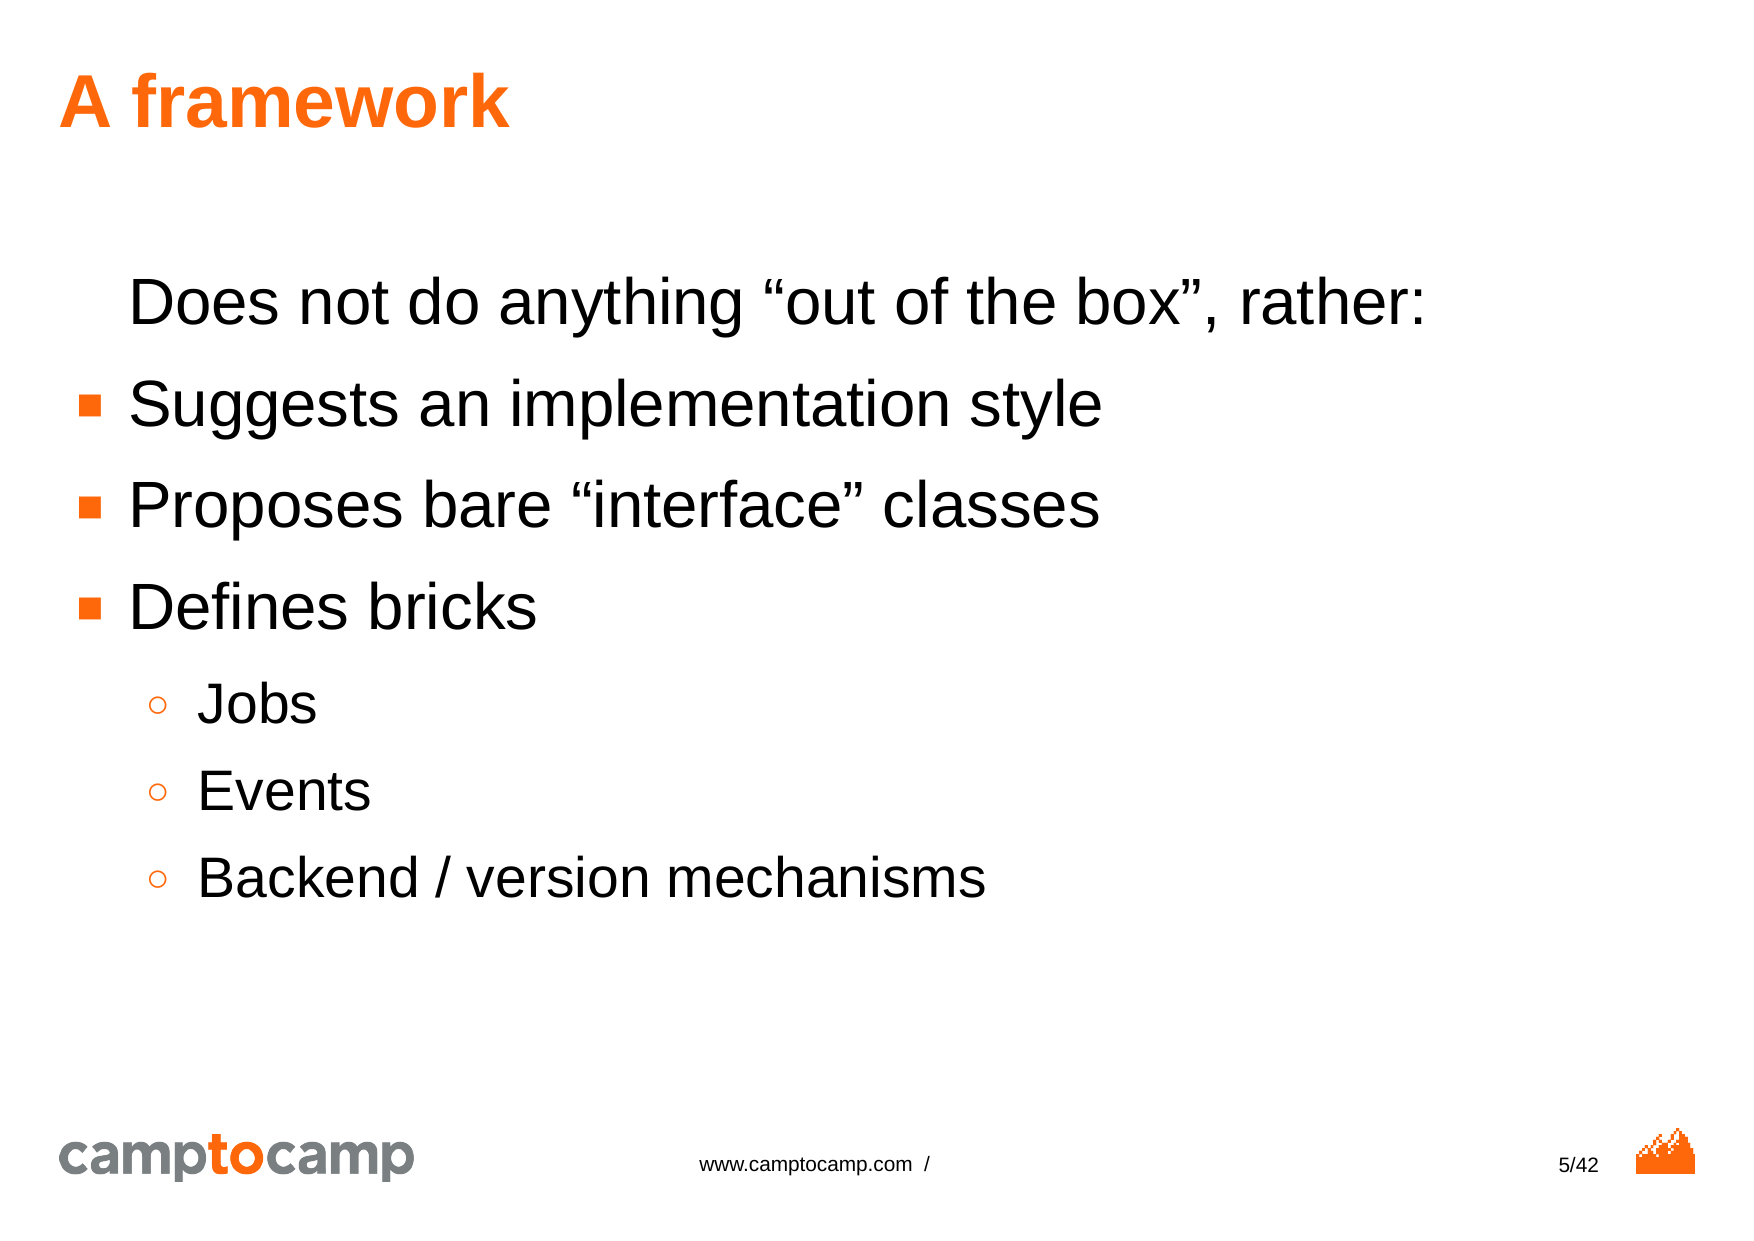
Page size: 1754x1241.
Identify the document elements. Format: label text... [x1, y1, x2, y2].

picture [1636, 1128, 1695, 1174]
picture [59, 1134, 414, 1182]
list Does not do anything “out of the box”, rather: Suggests an implementation style Proposes bare “interface” classes Defines bricks Jobs Events Backend / version mechanisms [59, 265, 1696, 917]
title A framework [59, 59, 1695, 247]
